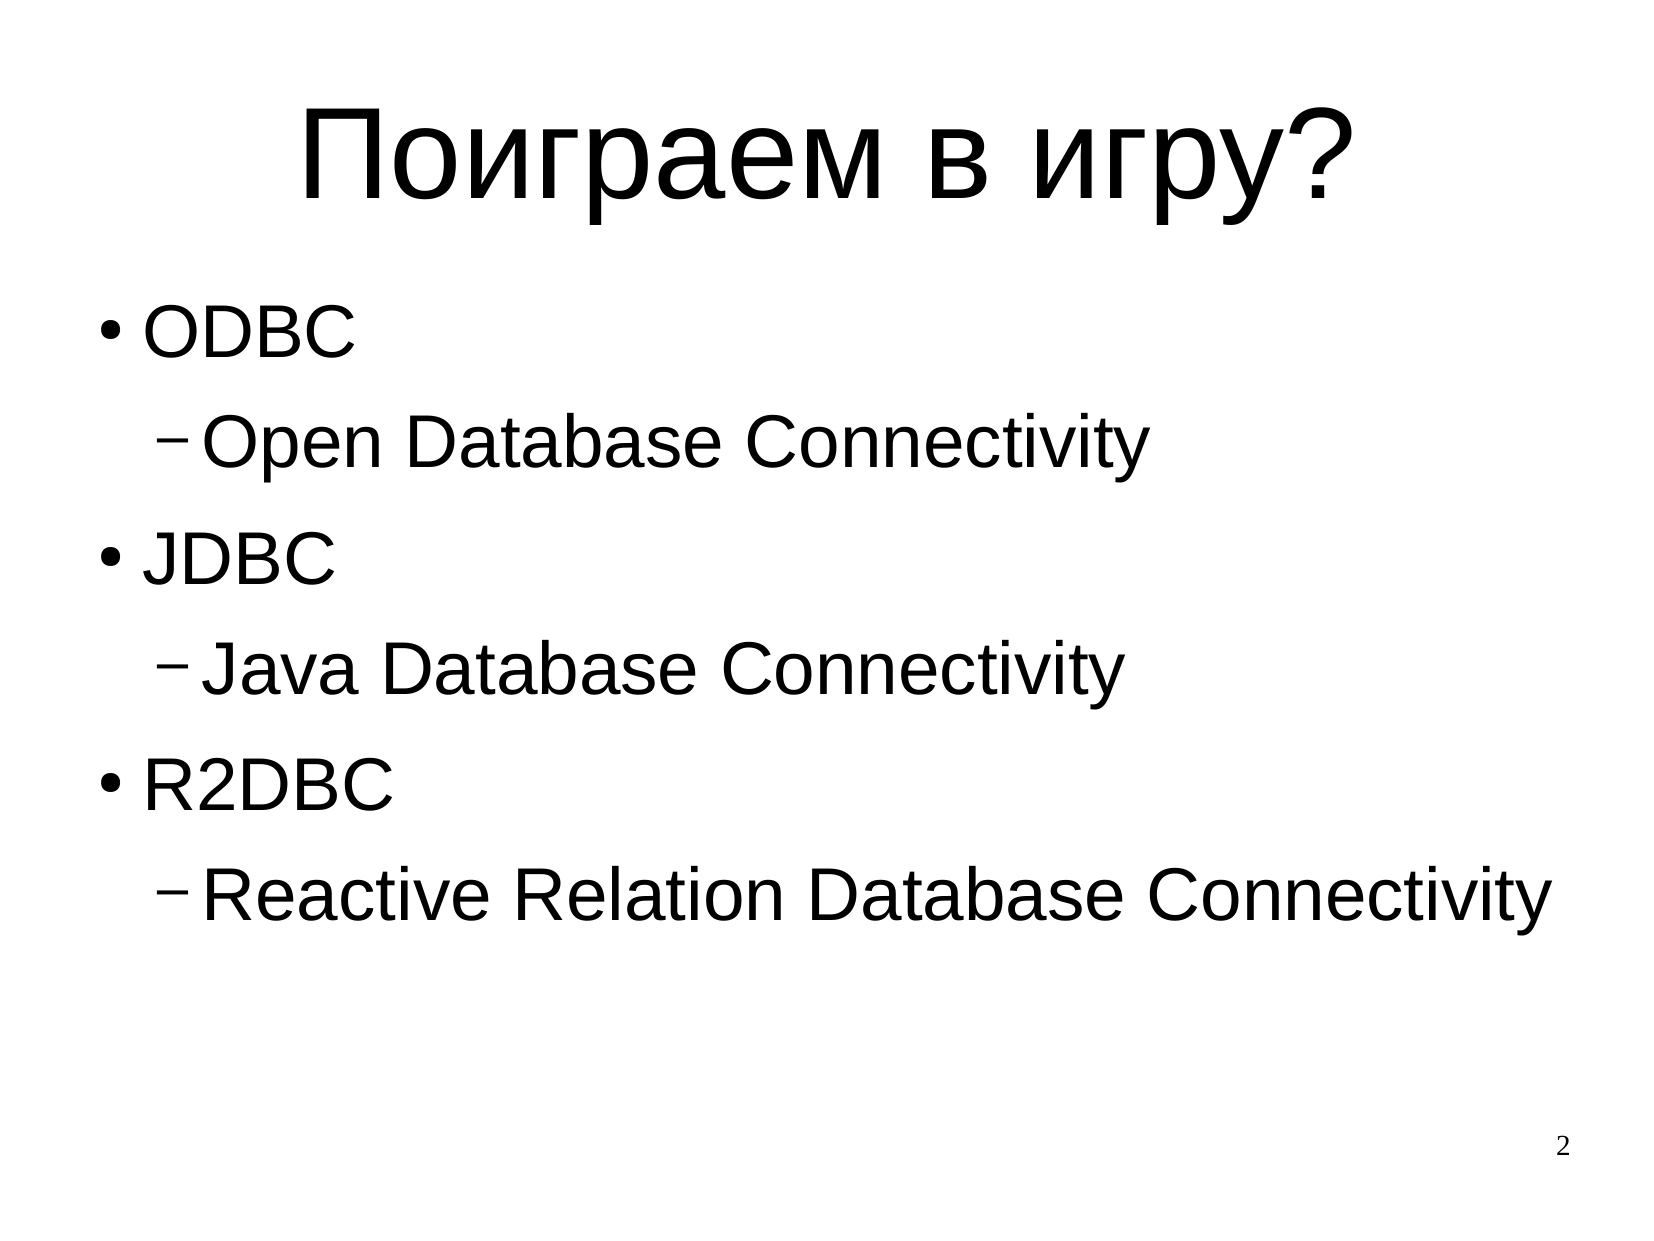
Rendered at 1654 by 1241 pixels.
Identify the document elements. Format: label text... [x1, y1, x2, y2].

title Поиграем в игру? [82, 49, 1571, 257]
list ODBC Open Database Connectivity JDBC Java Database Connectivity R2DBC Reactive Relation Database Connectivity [82, 290, 1571, 1010]
